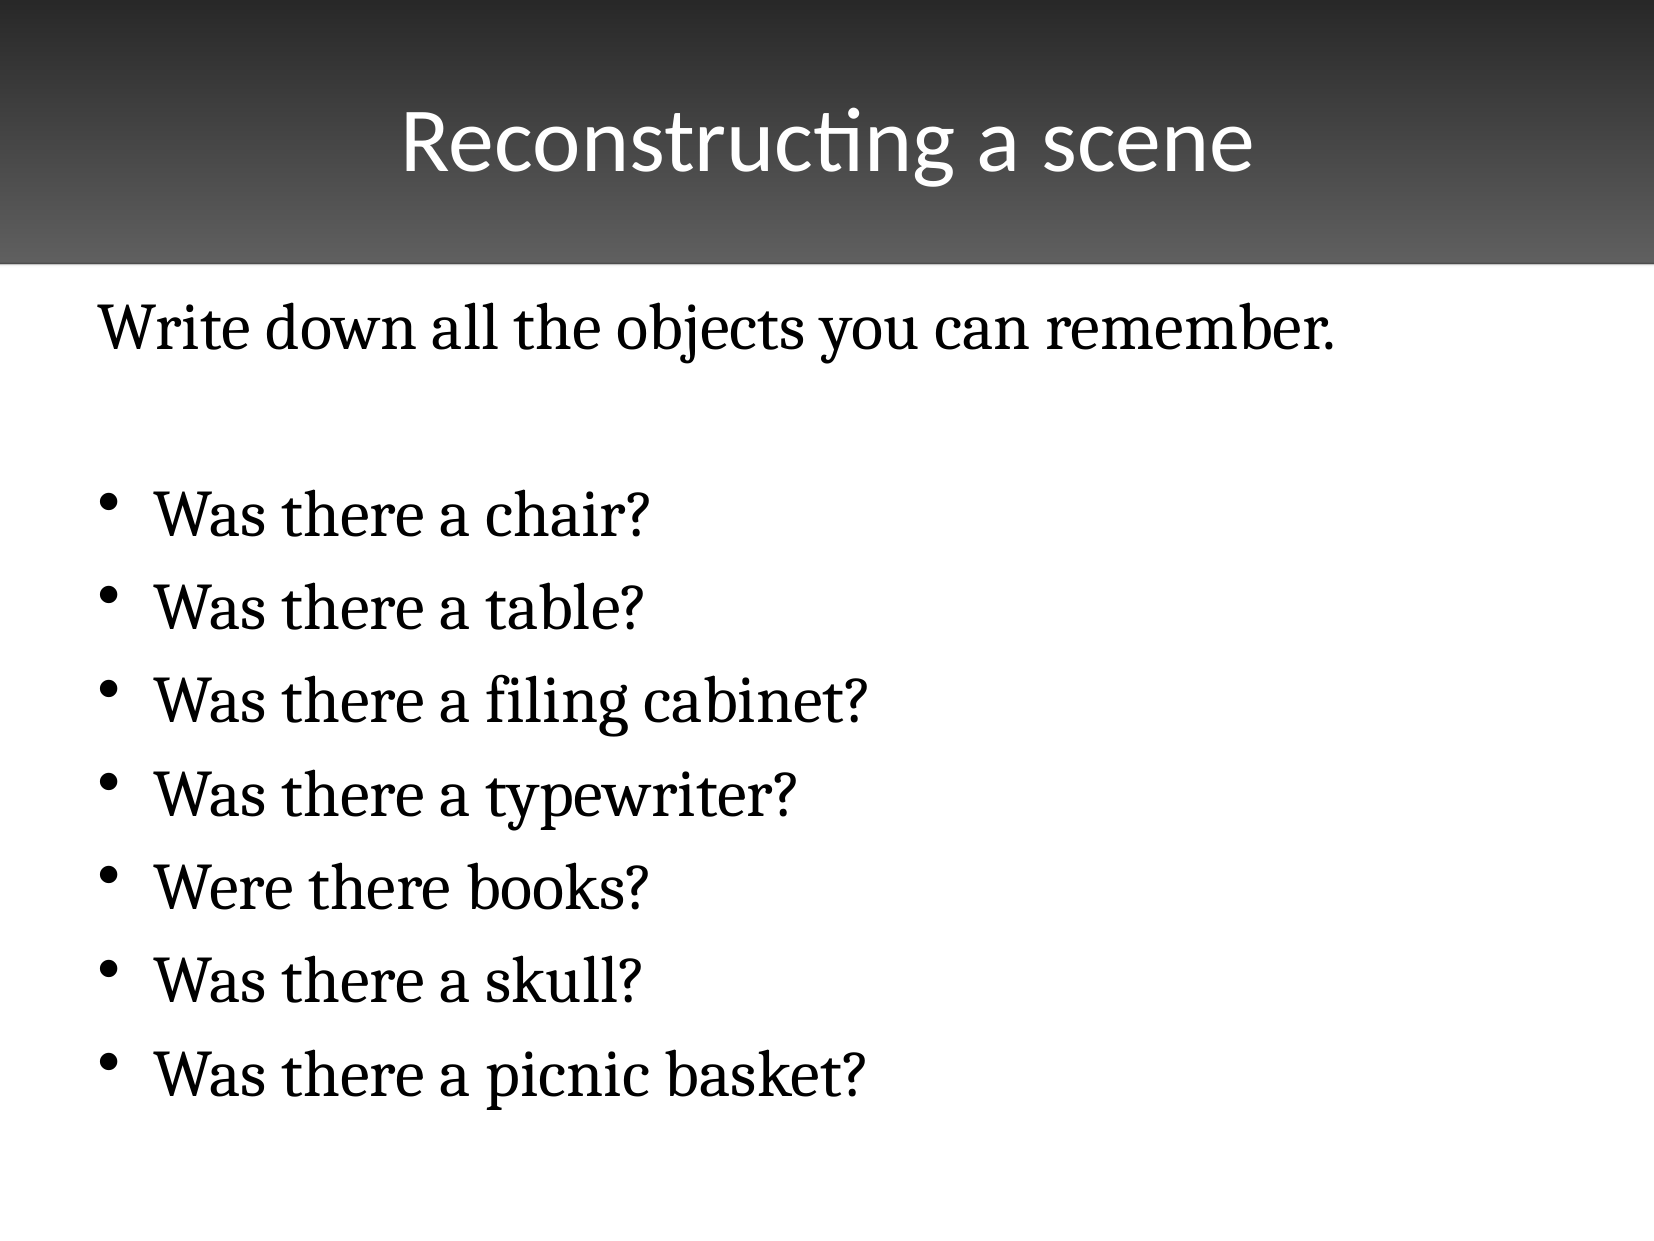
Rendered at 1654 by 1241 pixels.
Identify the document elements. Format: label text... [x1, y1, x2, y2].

list Write down all the objects you can remember. Was there a chair? Was there a table? Was there a filing cabinet? Was there a typewriter? Were there books? Was there a skull? Was there a picnic basket? [82, 275, 1571, 1094]
title Reconstructing a scene [84, 26, 1573, 243]
